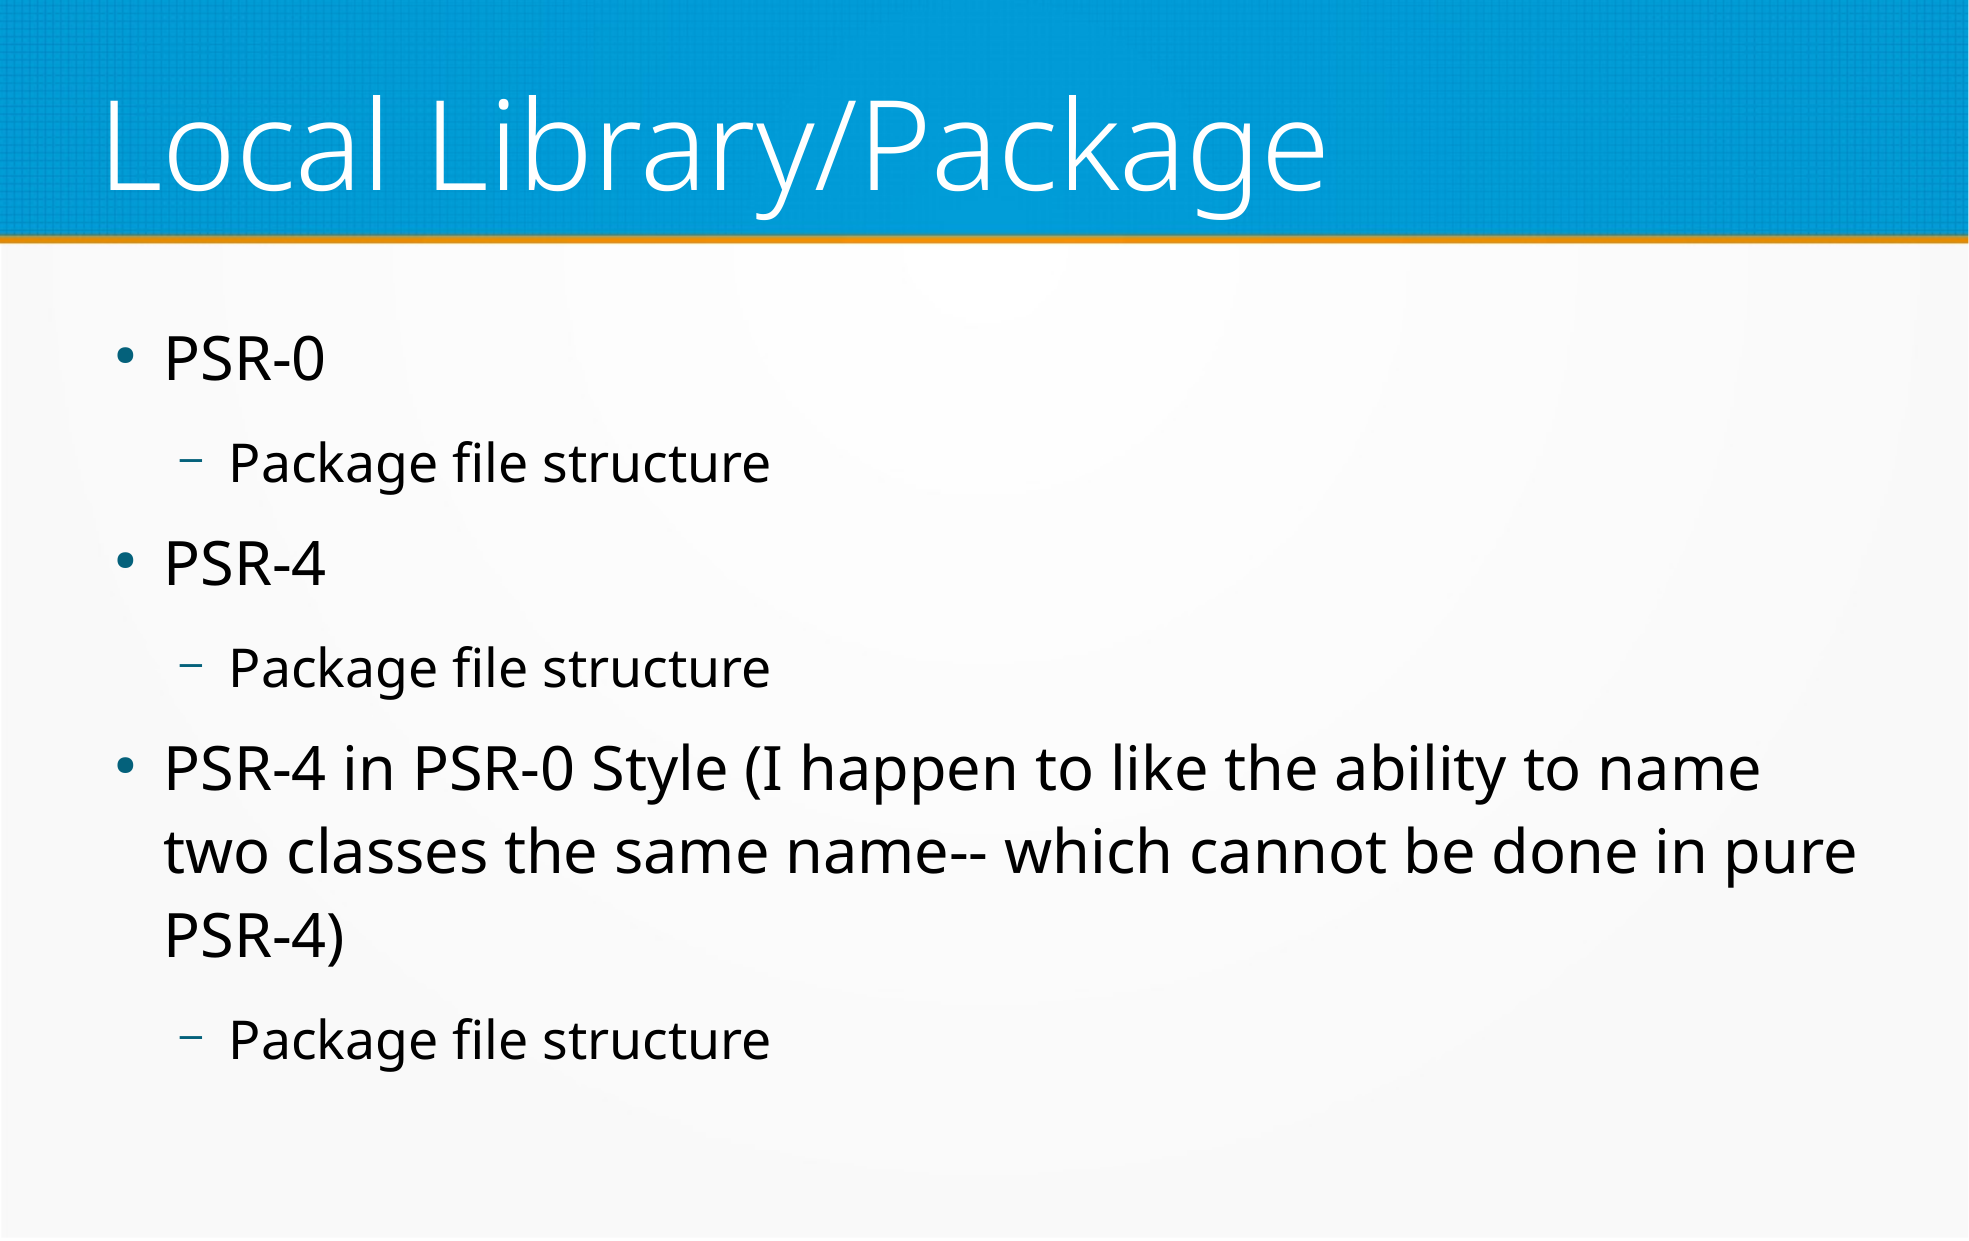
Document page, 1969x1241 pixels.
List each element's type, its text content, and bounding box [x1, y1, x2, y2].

title Local Library/Package [98, 19, 1870, 227]
list PSR-0 Package file structure PSR-4 Package file structure PSR-4 in PSR-0 Style (I happen to like the ability to name two classes the same name-- which cannot be done in pure PSR-4) Package file structure [98, 315, 1861, 1081]
picture [0, 233, 1969, 1241]
